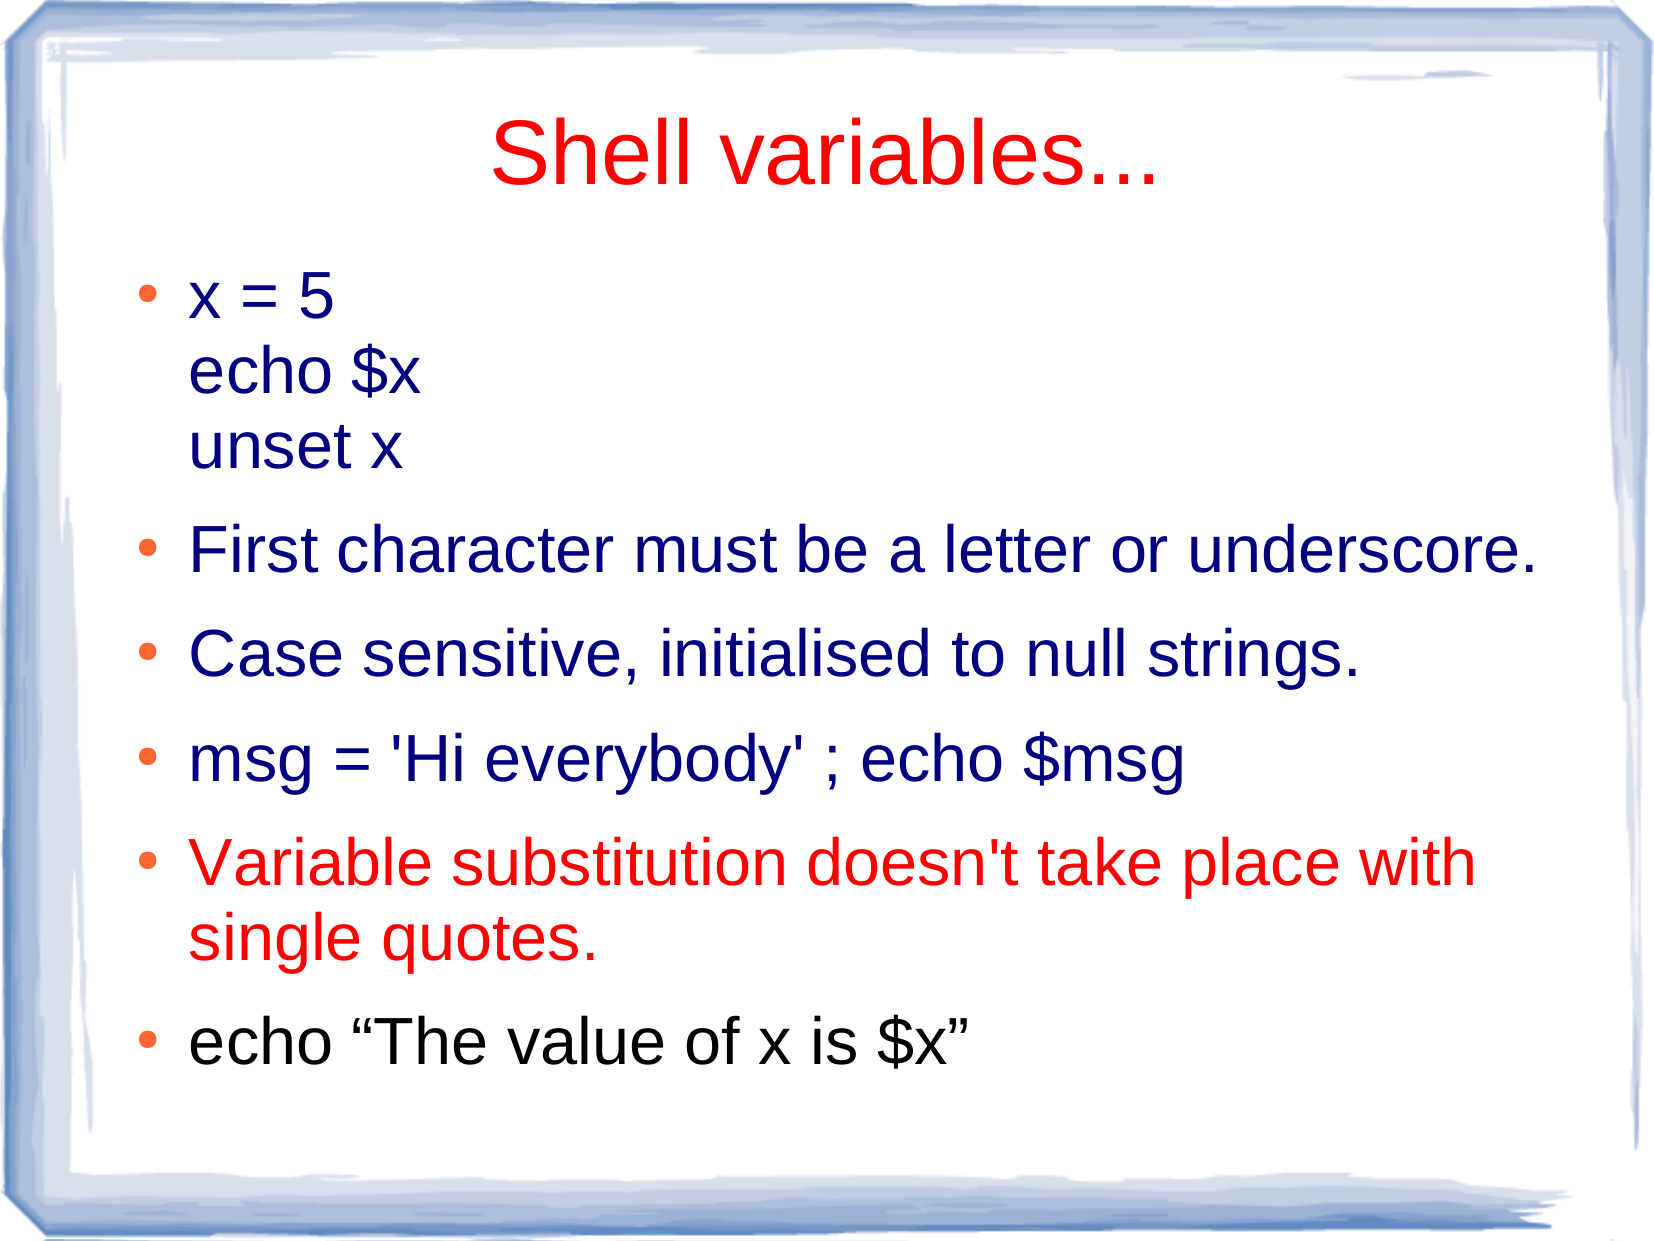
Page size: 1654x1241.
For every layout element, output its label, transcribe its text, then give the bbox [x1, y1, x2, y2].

picture [0, 0, 1654, 1241]
list x = 5 echo $x unset x First character must be a letter or underscore. Case sensitive, initialised to null strings. msg = 'Hi everybody' ; echo $msg Variable substitution doesn't take place with single quotes. echo “The value of x is $x” [118, 258, 1571, 1079]
title Shell variables... [82, 56, 1571, 250]
